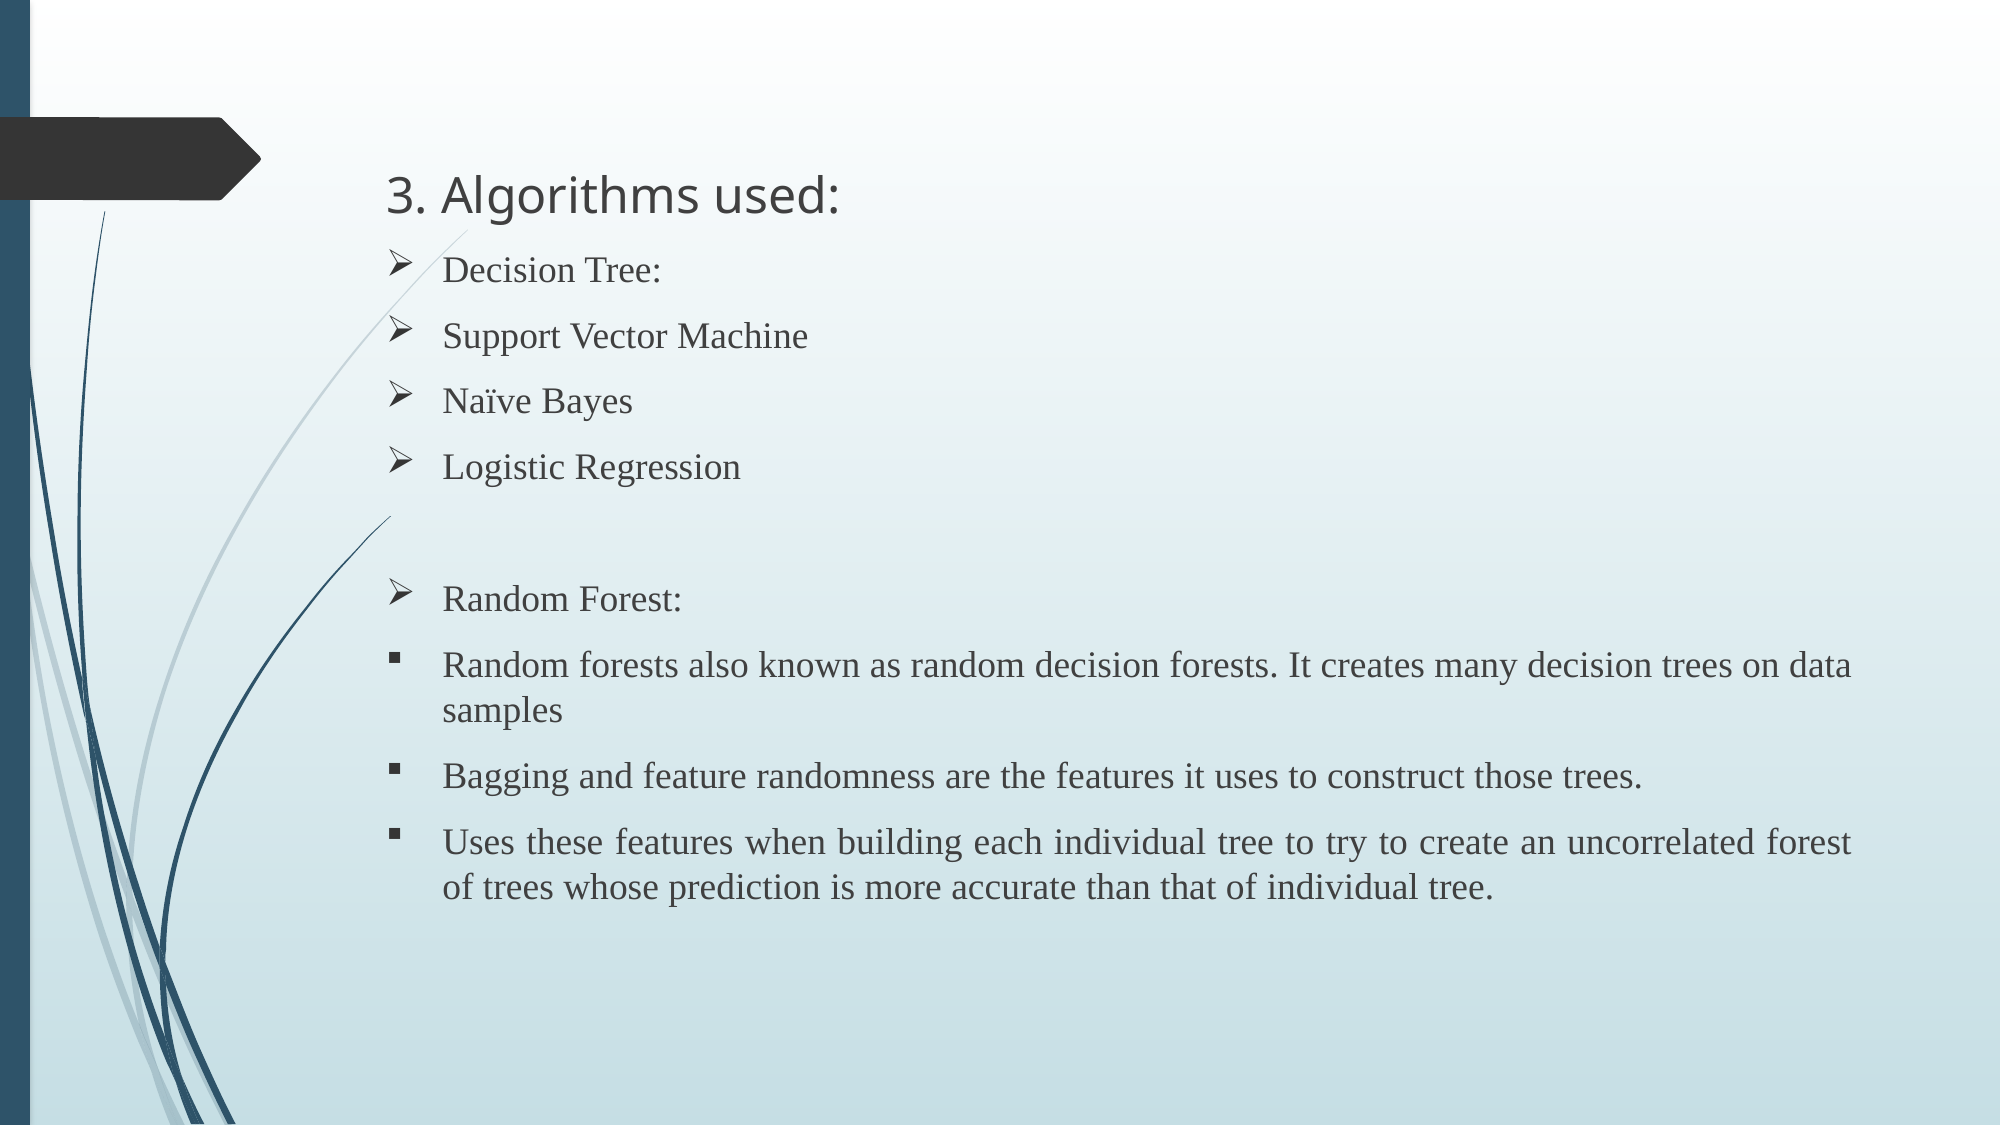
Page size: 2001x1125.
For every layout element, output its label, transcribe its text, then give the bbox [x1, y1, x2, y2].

list 3. Algorithms used: Decision Tree: Support Vector Machine Naïve Bayes Logistic Regression Random Forest: Random forests also known as random decision forests. It creates many decision trees on data samples Bagging and feature randomness are the features it uses to construct those trees. Uses these features when building each individual tree to try to create an uncorrelated forest of trees whose prediction is more accurate than that of individual tree. [371, 156, 1869, 1032]
